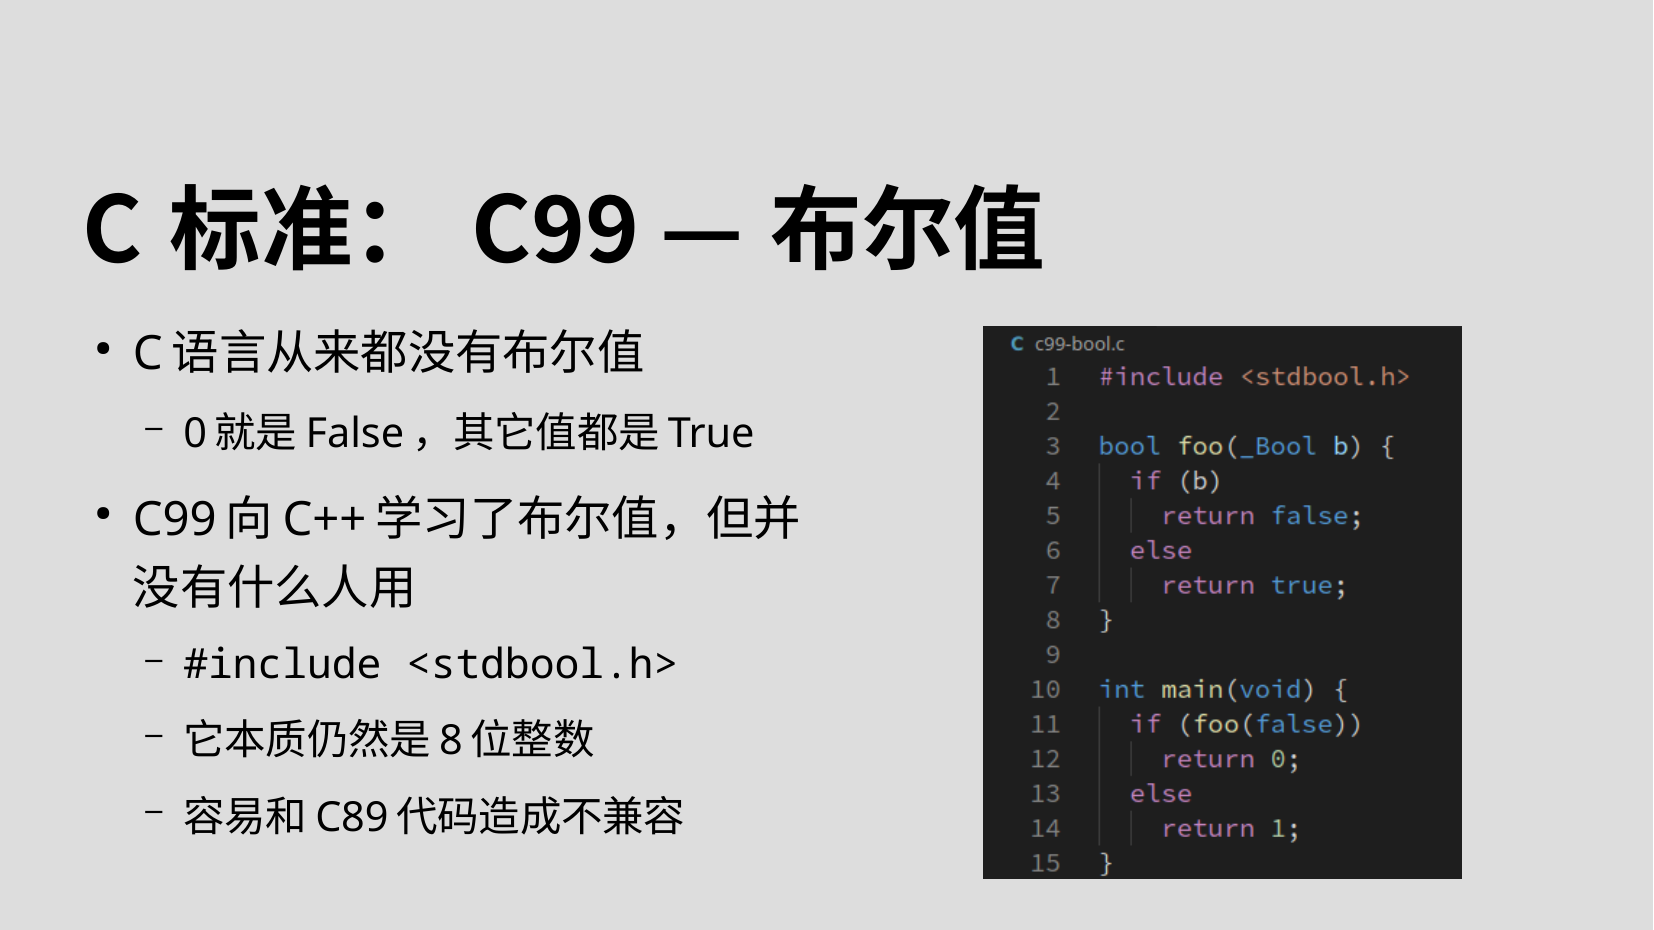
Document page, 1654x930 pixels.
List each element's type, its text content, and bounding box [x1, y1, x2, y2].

picture [983, 326, 1462, 879]
list C语言从来都没有布尔值 0就是False，其它值都是True C99向C++学习了布尔值，但并没有什么人用 #include <stdbool.h> 它本质仍然是8位整数 容易和C89代码造成不兼容 [82, 315, 809, 855]
title C标准：C99 —布尔值 [82, 144, 1571, 301]
